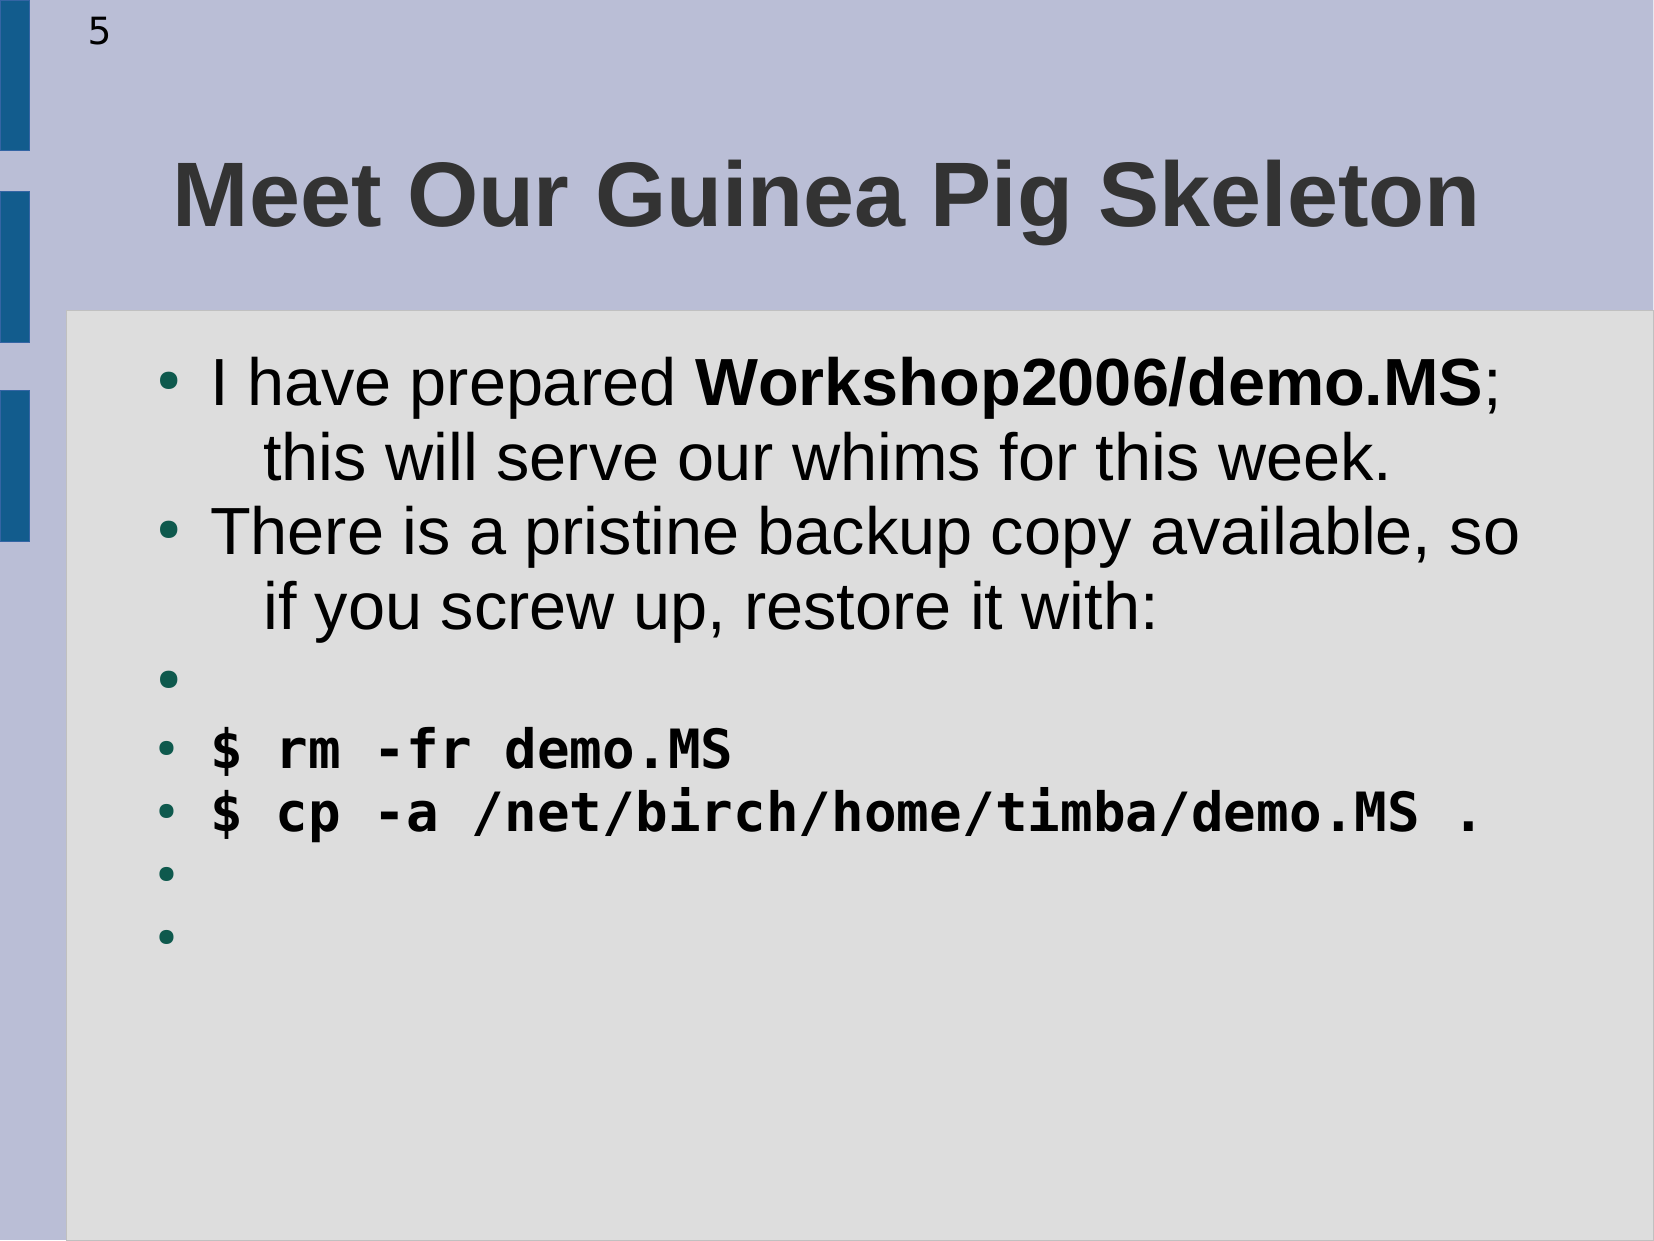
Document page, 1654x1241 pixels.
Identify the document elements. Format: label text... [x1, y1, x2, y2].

list I have prepared Workshop2006/demo.MS; this will serve our whims for this week. There is a pristine backup copy available, so if you screw up, restore it with: $ rm -fr demo.MS $ cp -a /net/birch/home/timba/demo.MS . [121, 344, 1534, 1112]
text_box <number> [75, 2, 310, 76]
title Meet Our Guinea Pig Skeleton [121, 91, 1534, 299]
